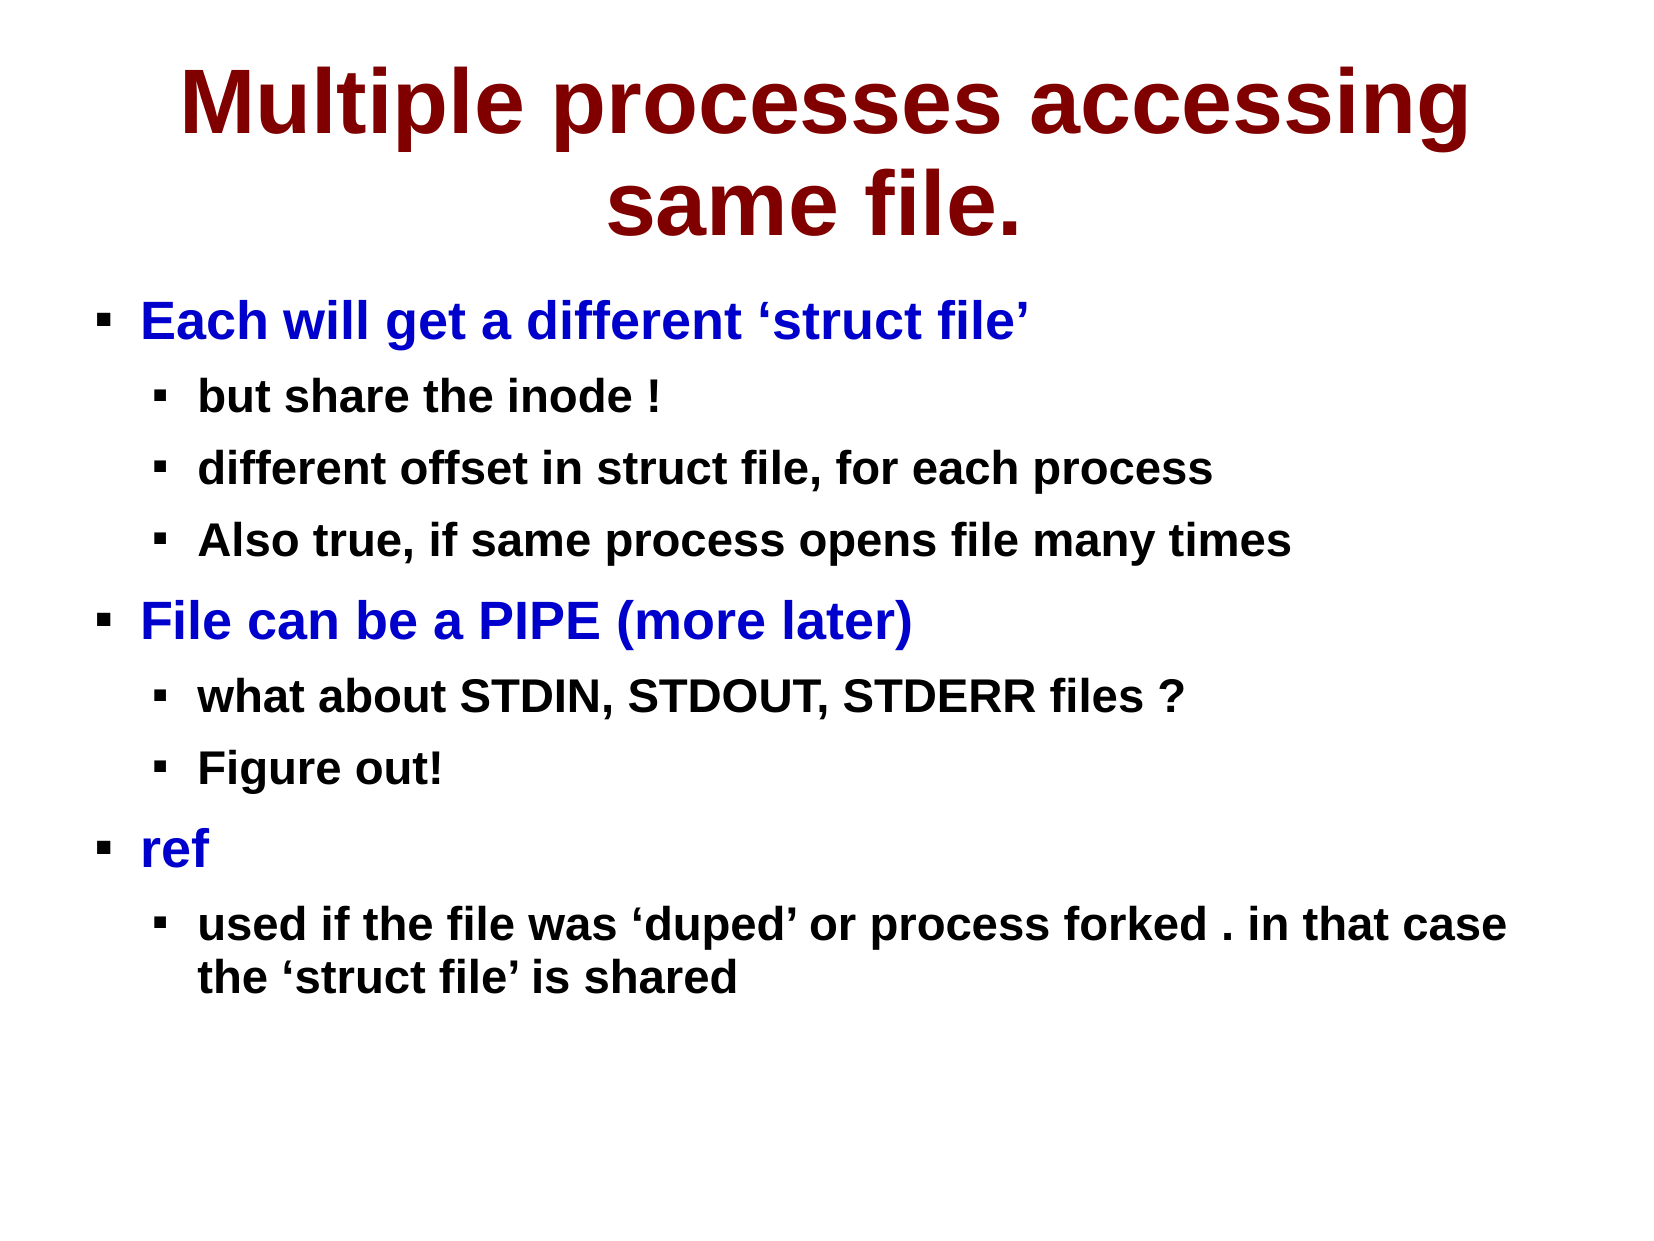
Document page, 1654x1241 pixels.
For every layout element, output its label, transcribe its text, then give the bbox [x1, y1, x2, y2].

list Each will get a different ‘struct file’ but share the inode ! different offset in struct file, for each process Also true, if same process opens file many times File can be a PIPE (more later) what about STDIN, STDOUT, STDERR files ? Figure out! ref used if the file was ‘duped’ or process forked . in that case the ‘struct file’ is shared [82, 290, 1571, 1010]
title Multiple processes accessing same file. [82, 49, 1571, 257]
